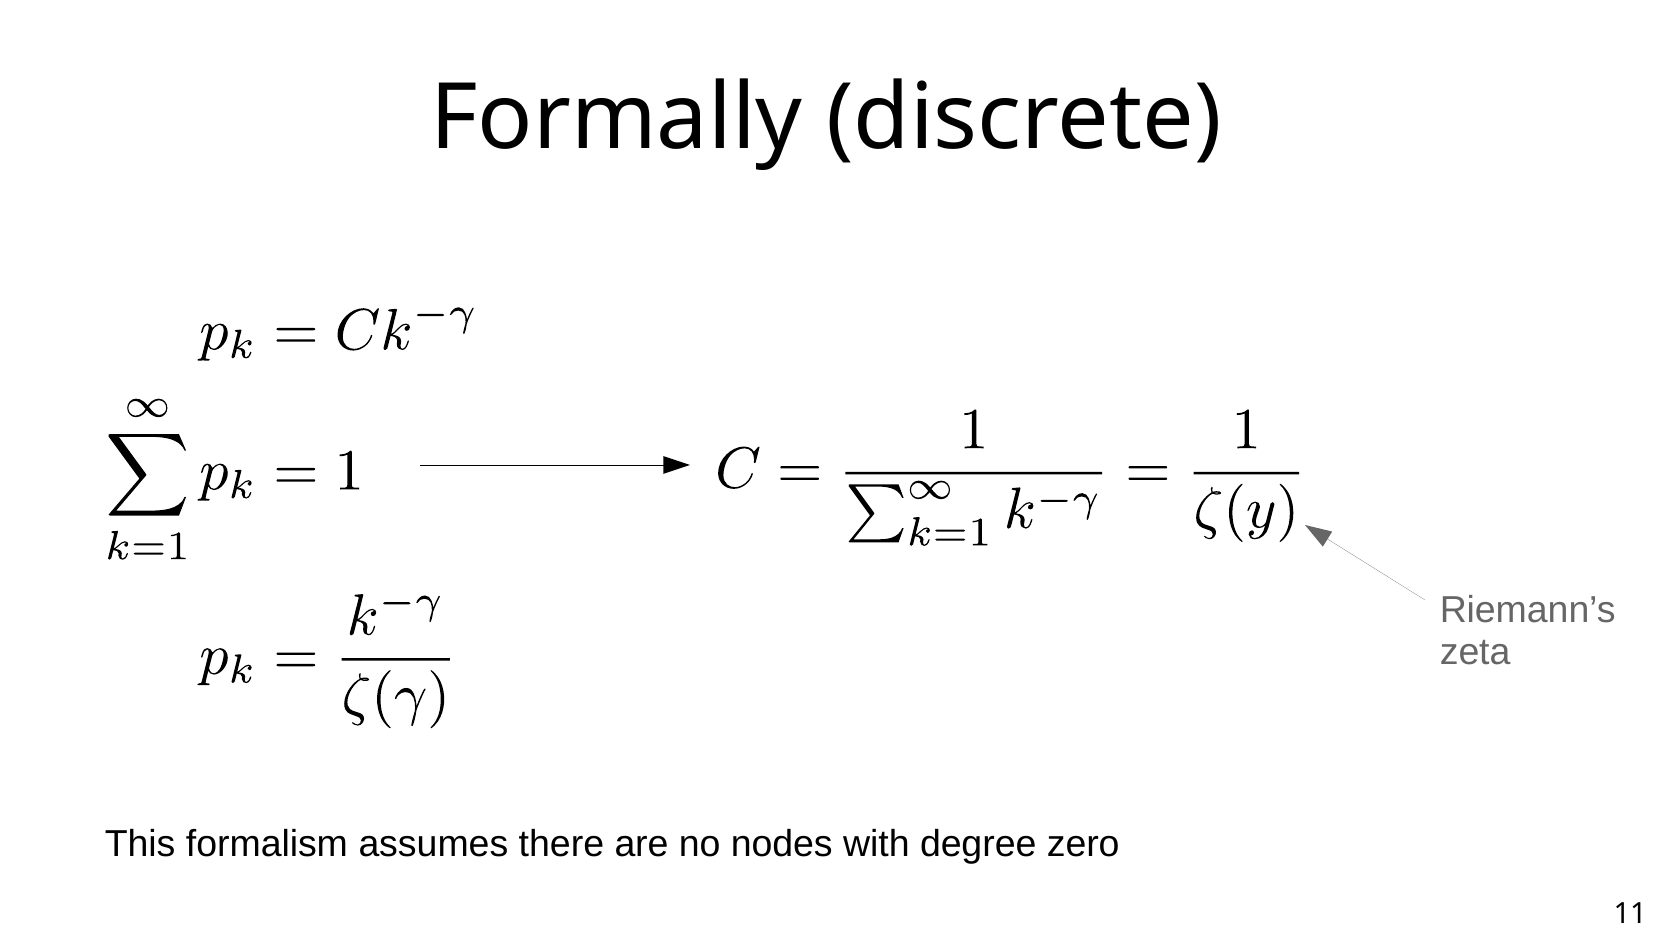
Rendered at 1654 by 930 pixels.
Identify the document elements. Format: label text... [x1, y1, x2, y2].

text_box [105, 300, 476, 729]
text_box This formalism assumes there are no nodes with degree zero [90, 814, 1291, 901]
text_box [715, 409, 1300, 546]
title Formally (discrete) [82, 1, 1571, 225]
text_box Riemann’s zeta [1425, 581, 1636, 680]
